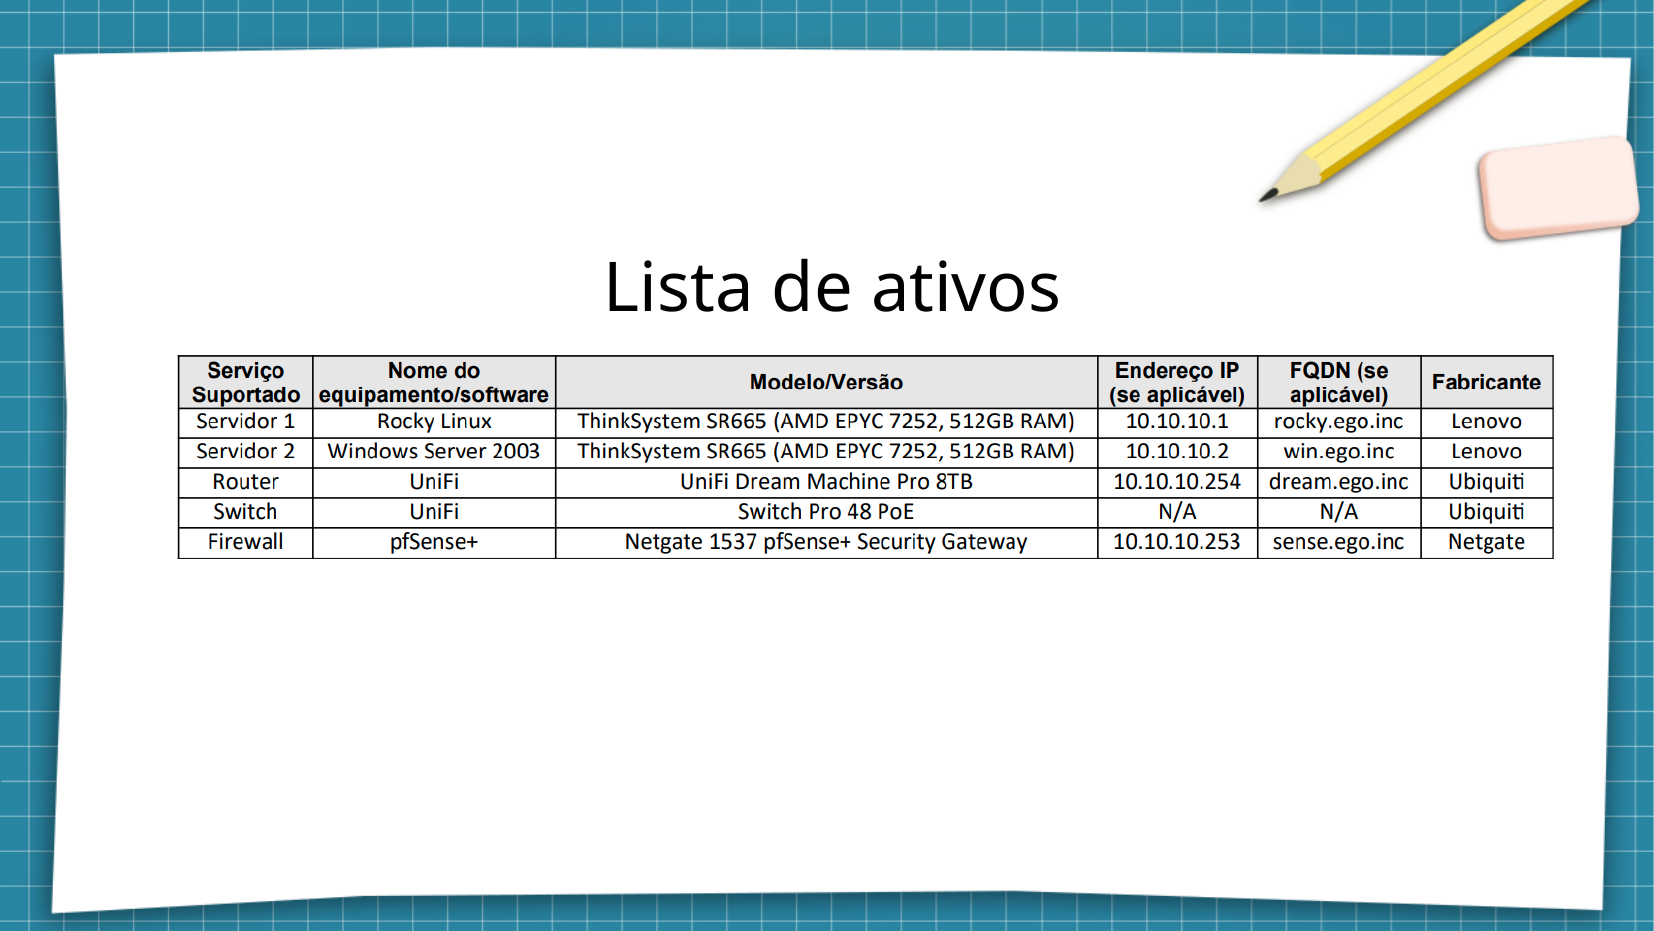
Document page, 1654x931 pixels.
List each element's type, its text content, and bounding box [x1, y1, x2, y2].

picture [0, 0, 1654, 931]
title Lista de ativos [88, 206, 1577, 363]
